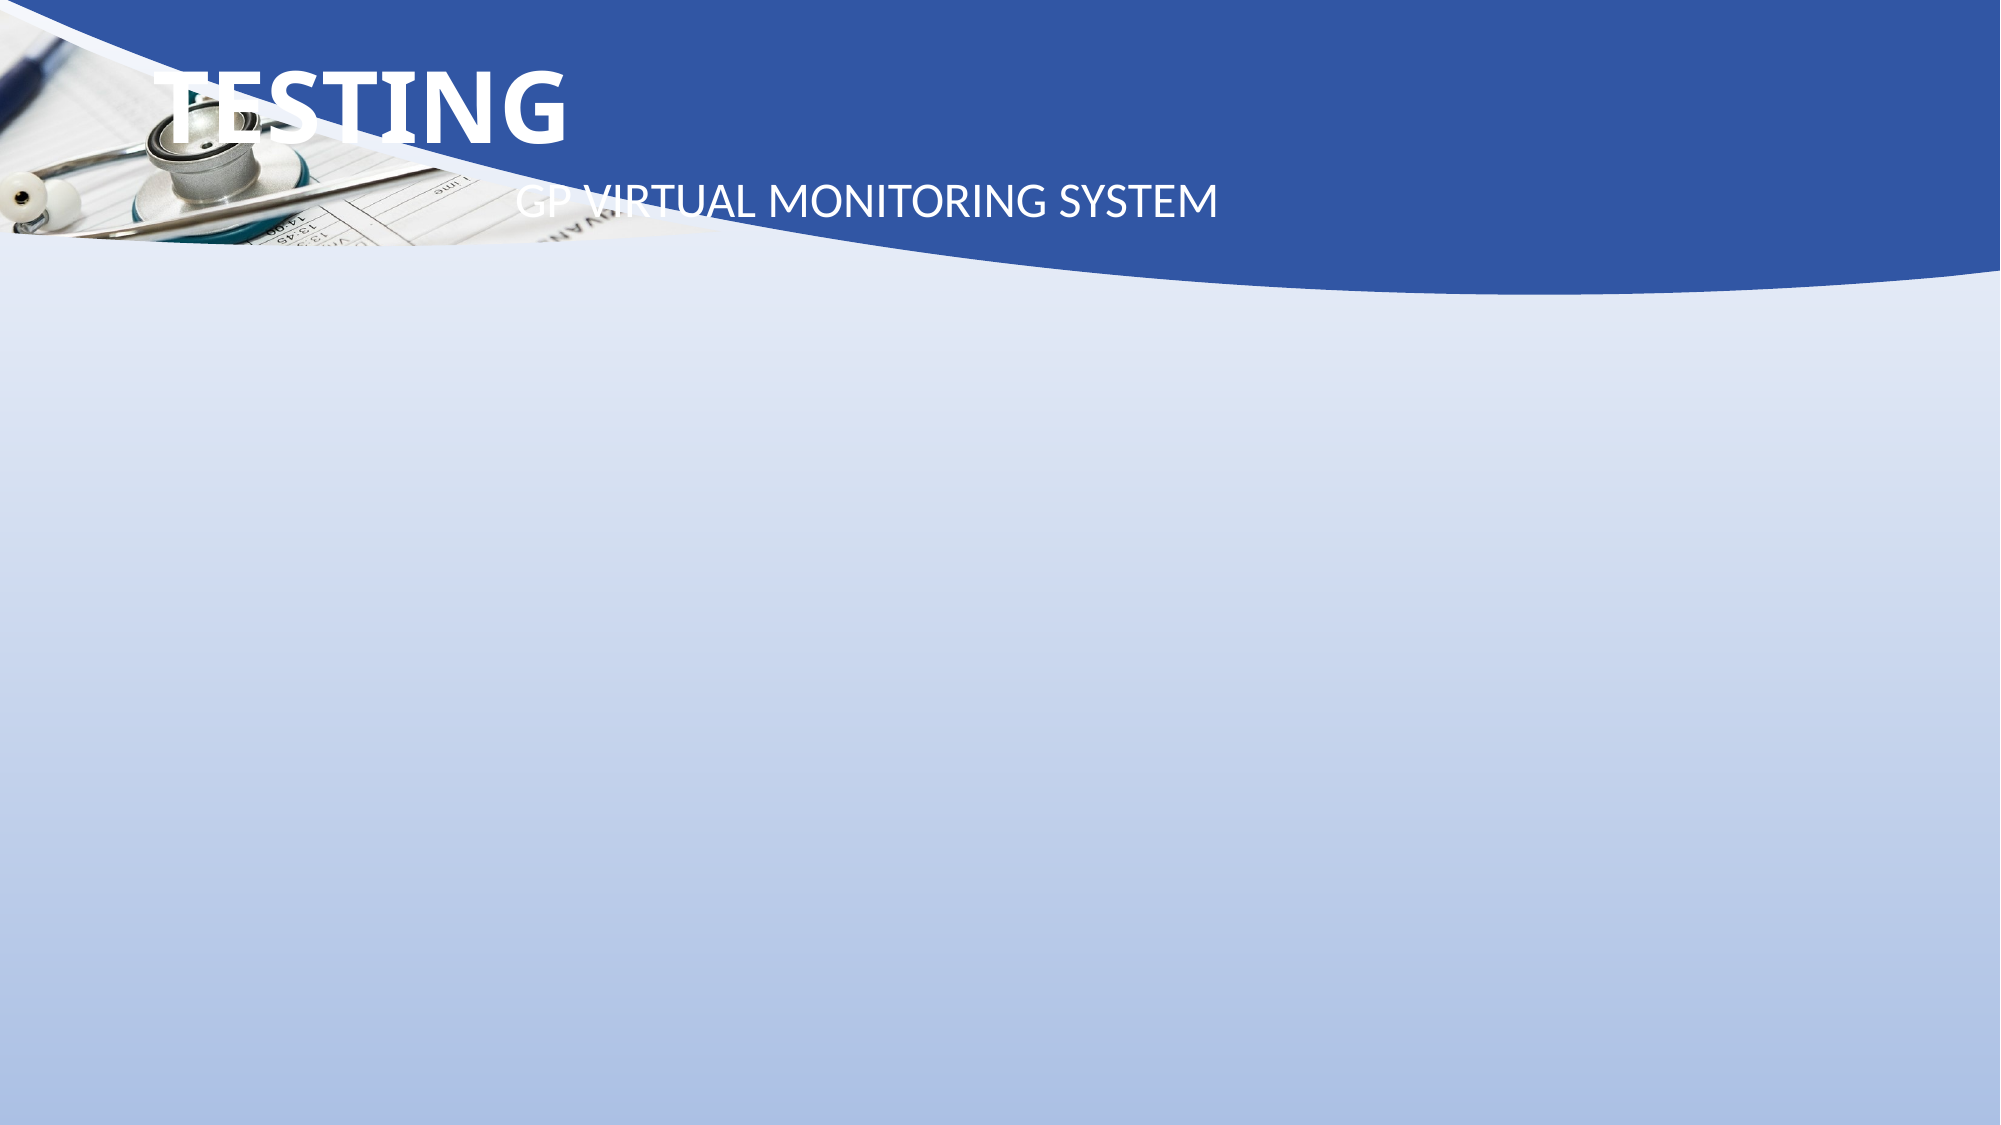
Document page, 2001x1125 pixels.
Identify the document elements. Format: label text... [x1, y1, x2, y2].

title TESTING [137, 2, 2000, 221]
subtitle GP VIRTUAL MONITORING SYSTEM [500, 167, 2000, 285]
